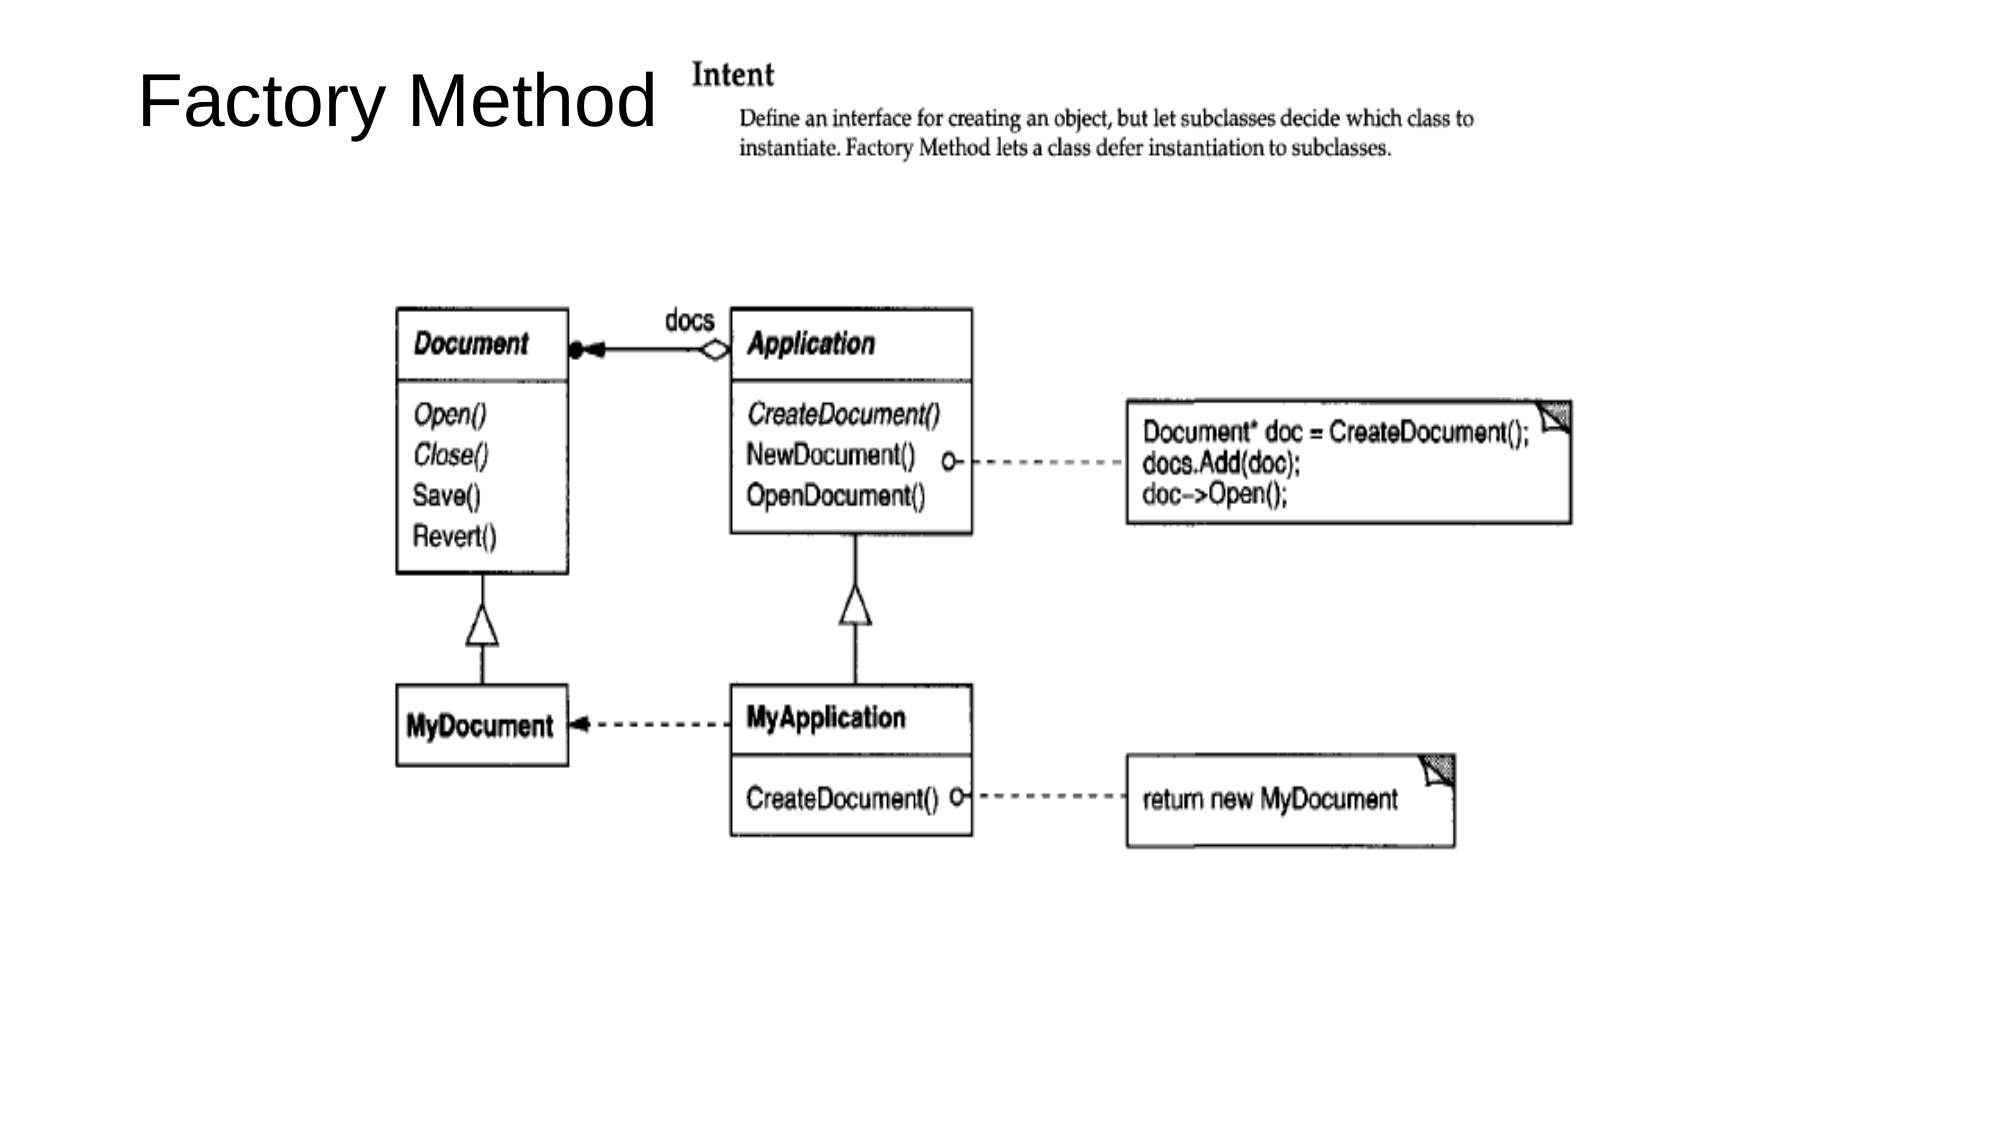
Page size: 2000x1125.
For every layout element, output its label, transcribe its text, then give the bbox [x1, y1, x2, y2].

picture [690, 52, 1501, 181]
title Factory Method [137, 47, 706, 151]
picture [385, 264, 1606, 901]
